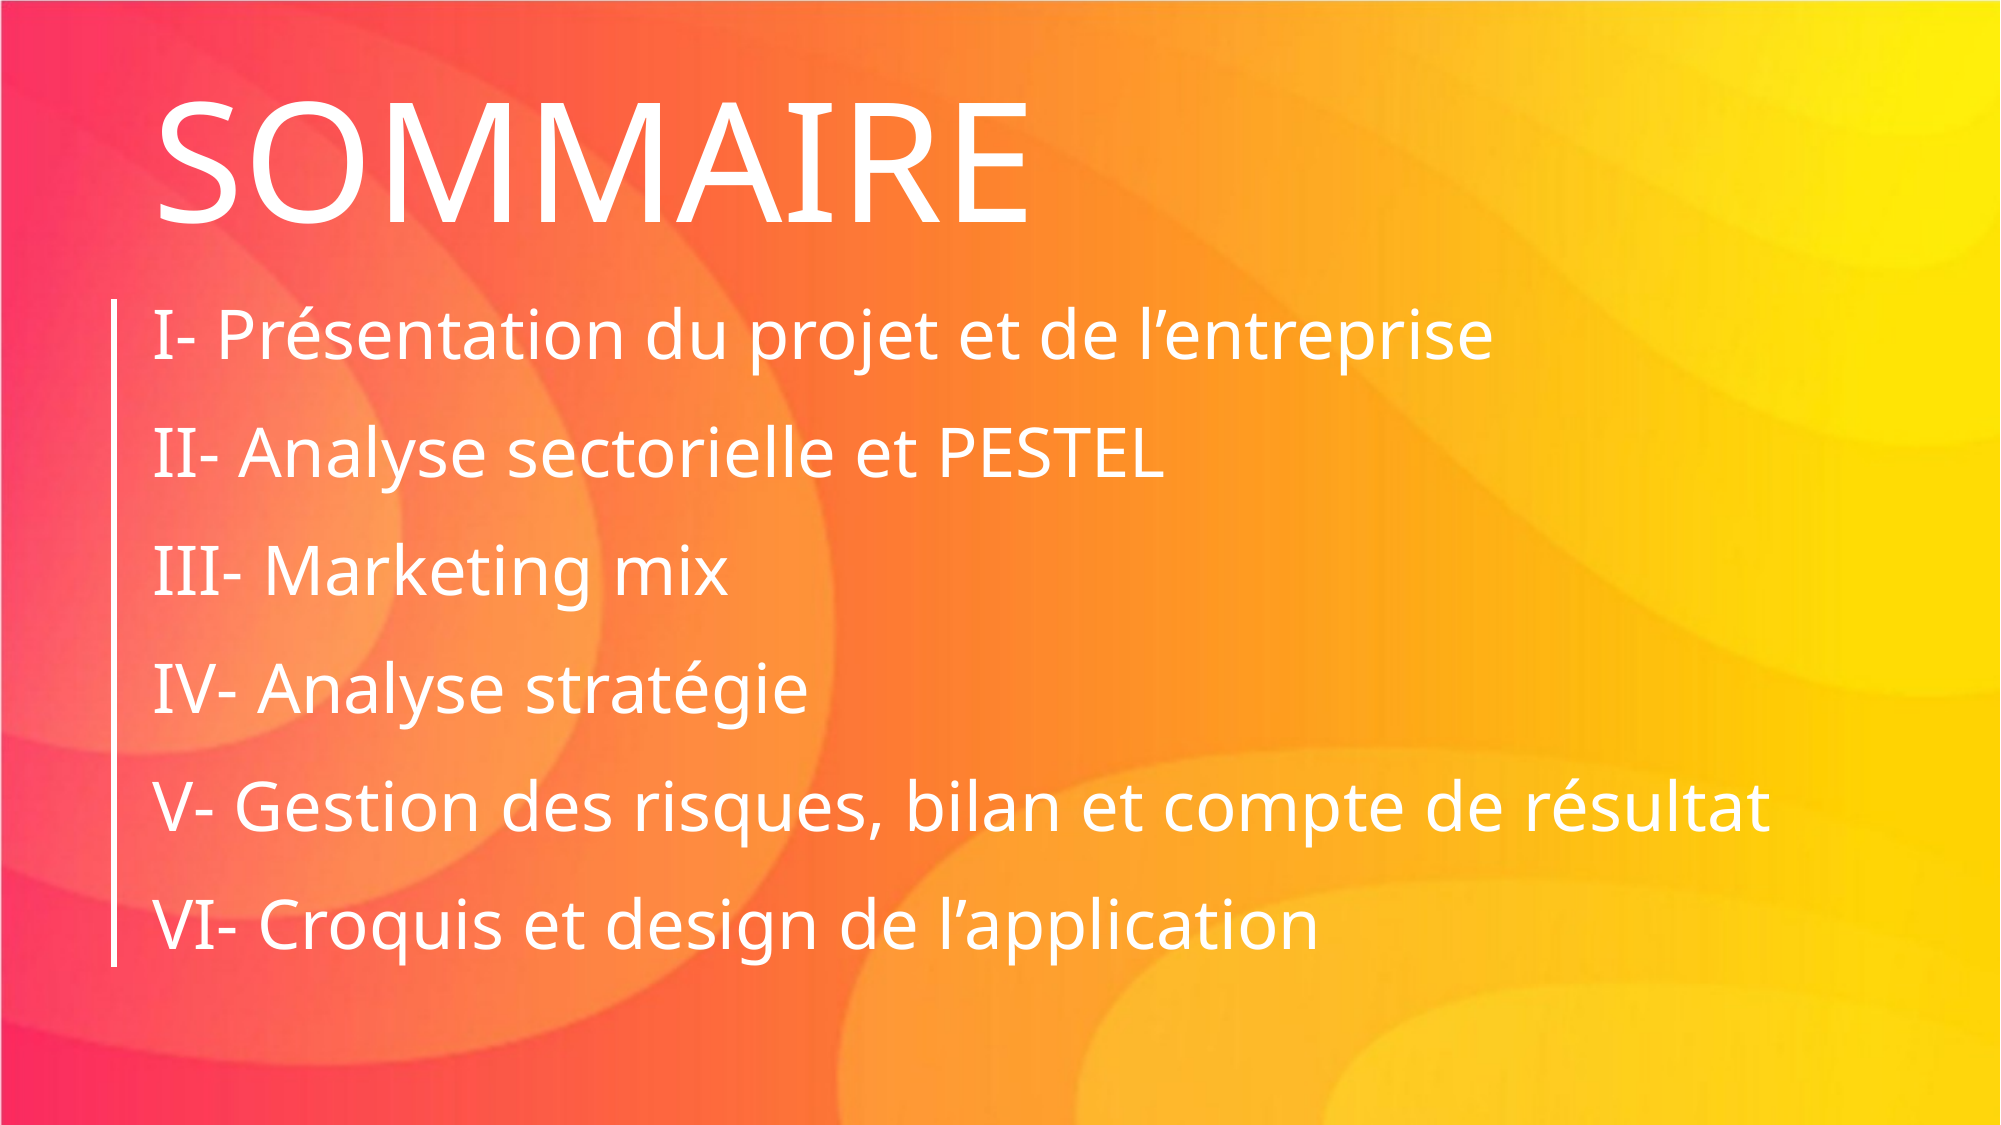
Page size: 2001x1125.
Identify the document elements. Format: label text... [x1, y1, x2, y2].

list I- Présentation du projet et de l’entreprise II- Analyse sectorielle et PESTEL III- Marketing mix IV- Analyse stratégie V- Gestion des risques, bilan et compte de résultat VI- Croquis et design de l’application [137, 299, 1863, 1014]
title SOMMAIRE [137, 59, 1863, 278]
picture [0, 0, 2000, 1125]
